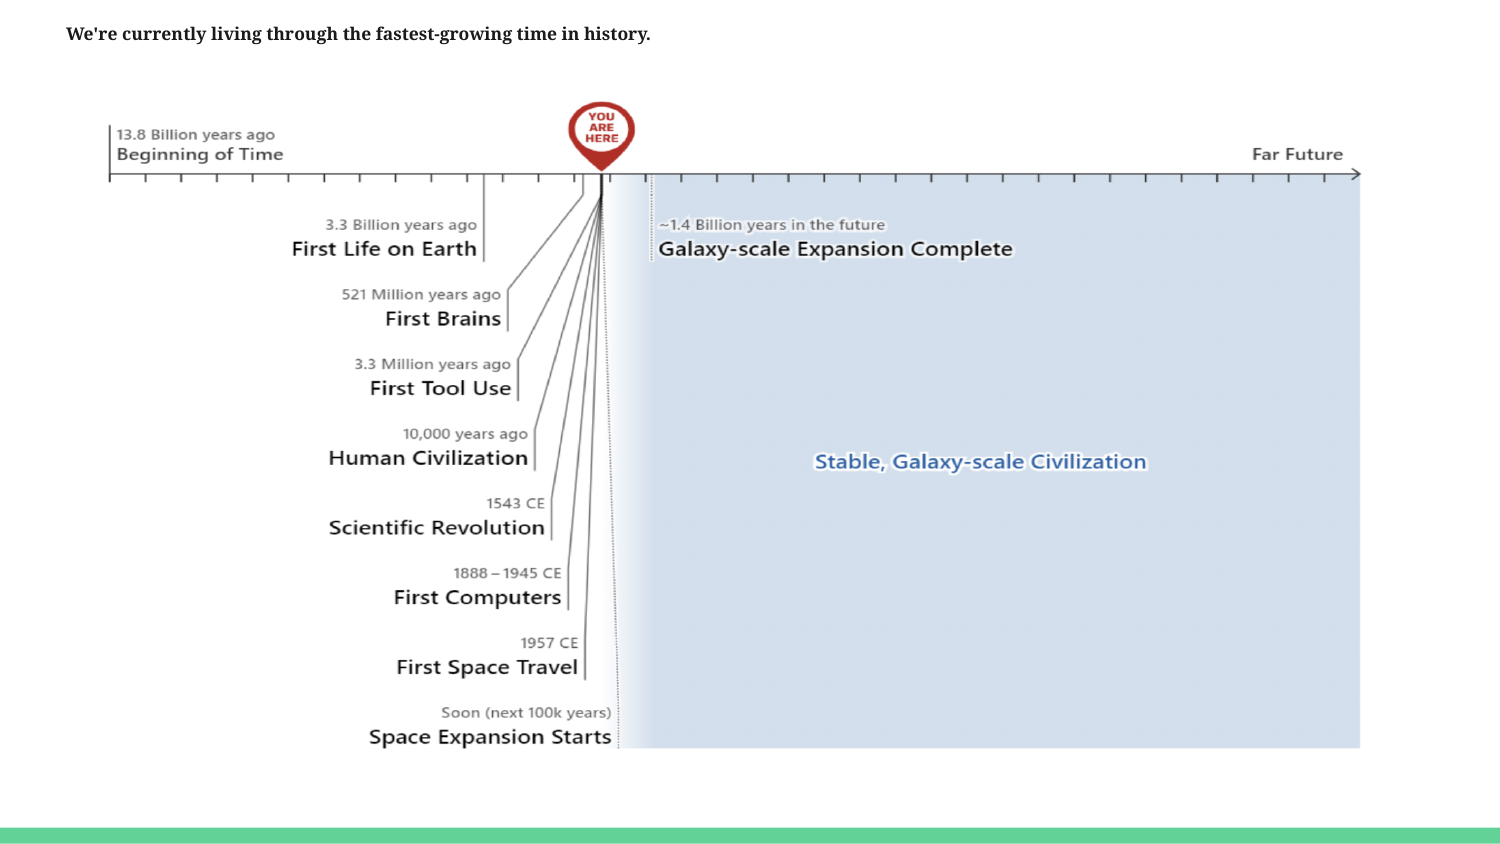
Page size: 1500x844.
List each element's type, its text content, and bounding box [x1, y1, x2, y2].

picture [0, 79, 1412, 783]
title We're currently living through the fastest-growing time in history. [51, 6, 1449, 61]
